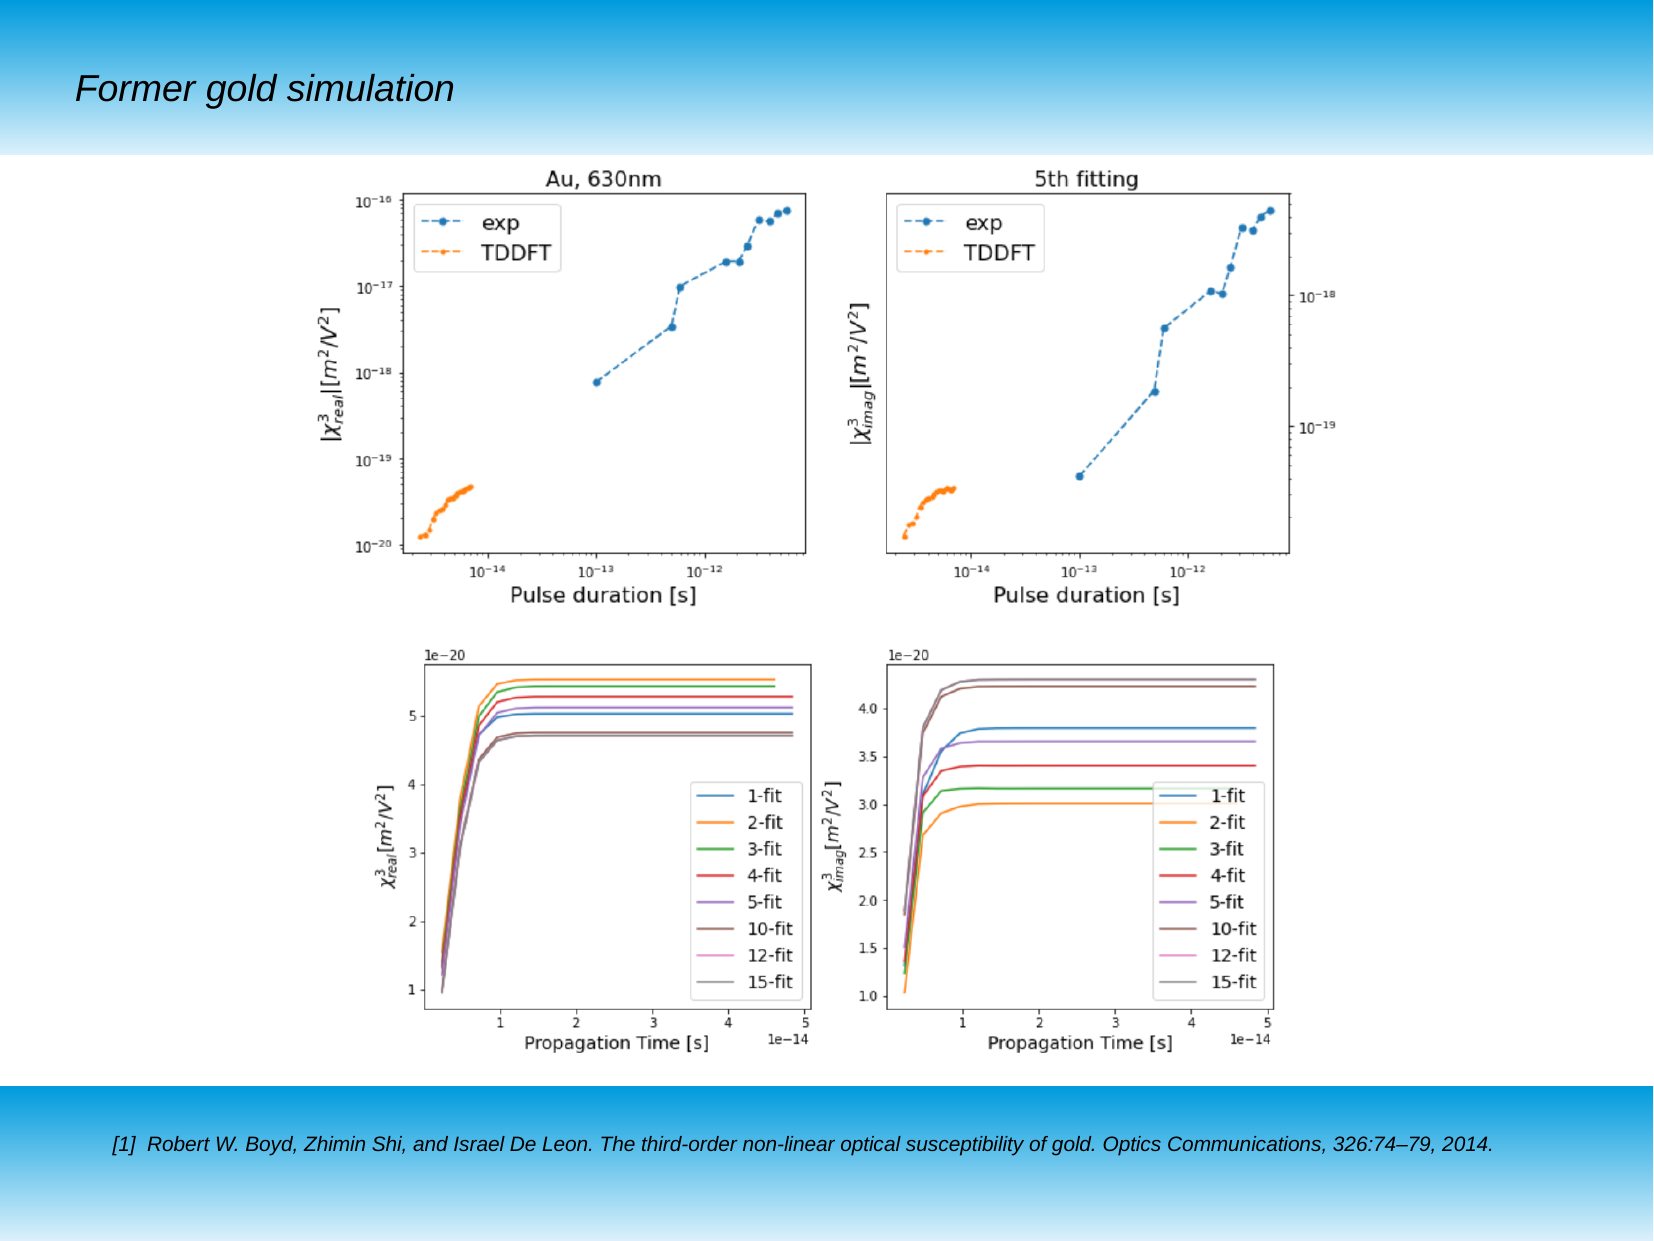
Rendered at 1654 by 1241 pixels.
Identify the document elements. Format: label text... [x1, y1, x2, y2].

text_box [1] Robert W. Boyd, Zhimin Shi, and Israel De Leon. The third-order non-linear optical susceptibility of gold. Optics Communications, 326:74–79, 2014. [97, 1125, 1546, 1171]
picture [303, 161, 1351, 621]
picture [360, 639, 1296, 1069]
text_box Former gold simulation [60, 60, 1411, 117]
